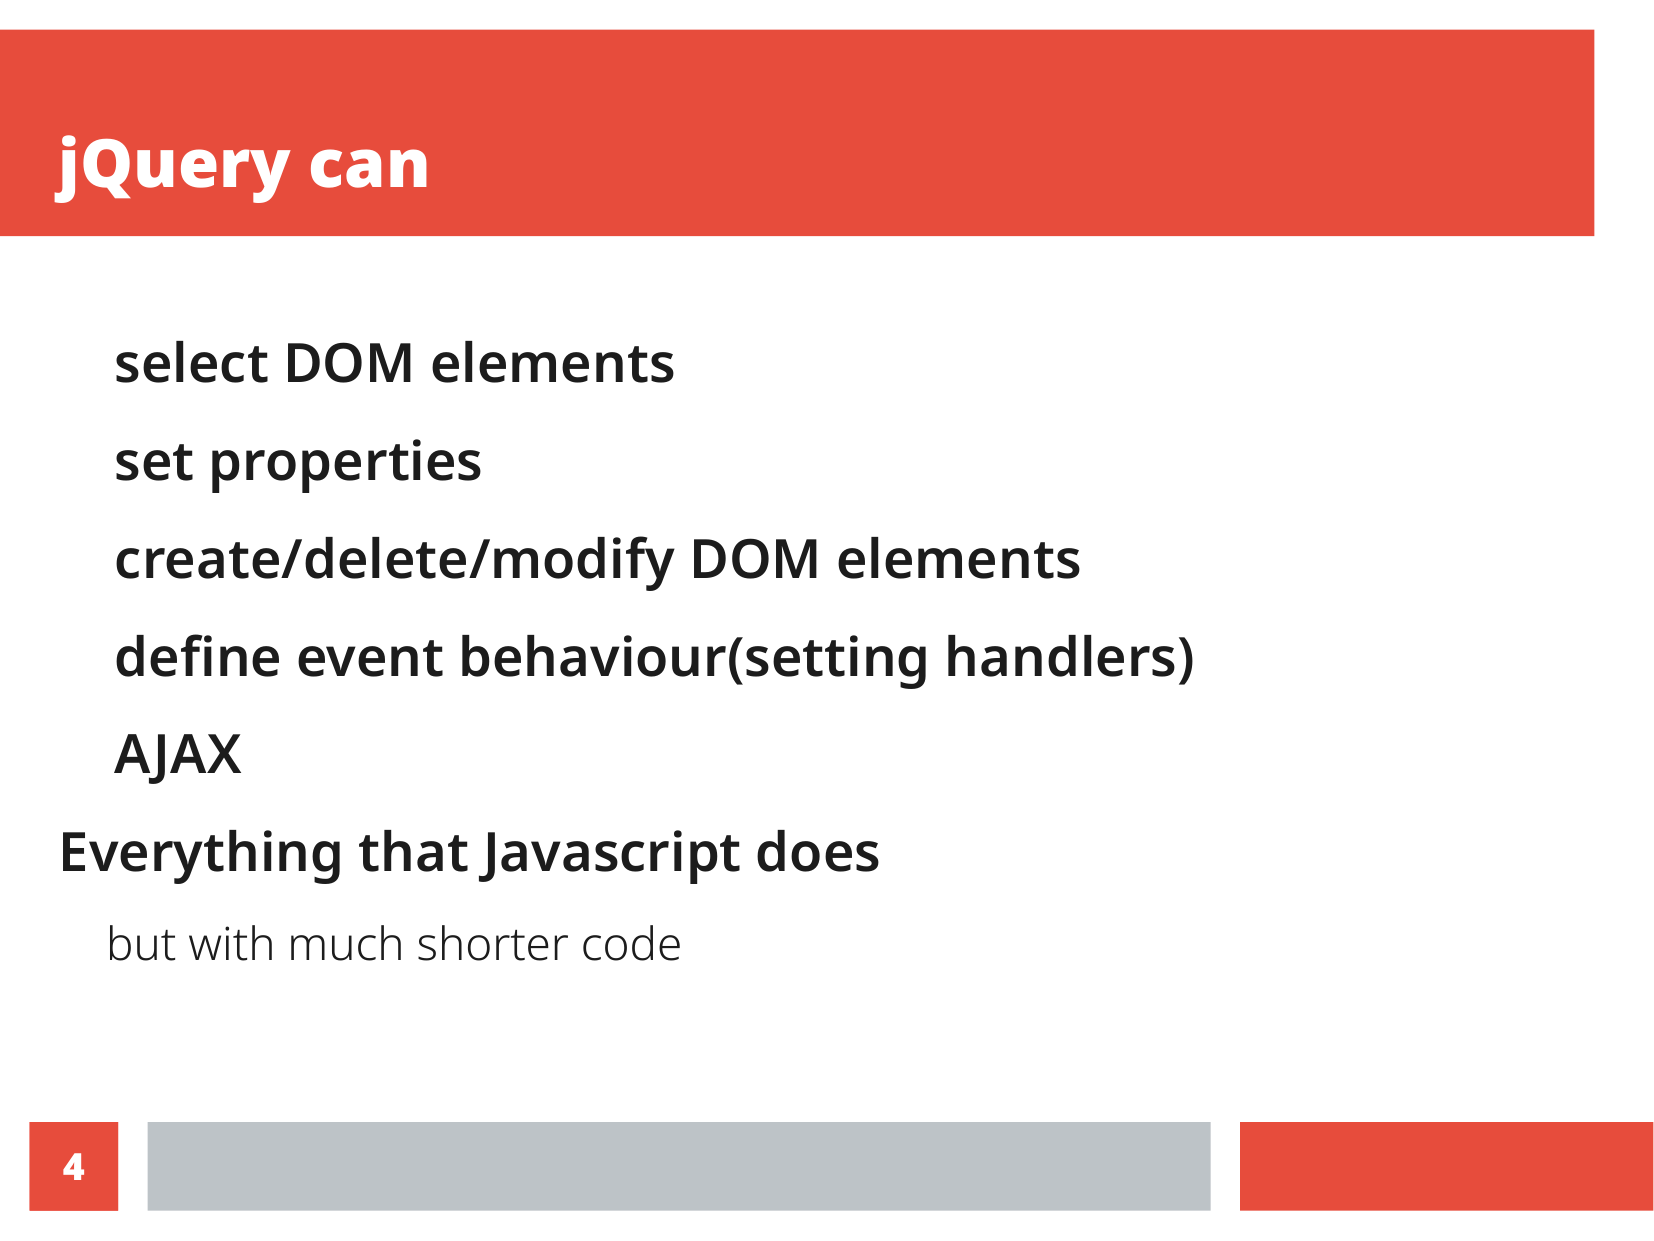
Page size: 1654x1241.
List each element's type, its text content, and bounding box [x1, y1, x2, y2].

list select DOM elements set properties create/delete/modify DOM elements define event behaviour(setting handlers) AJAX Everything that Javascript does but with much shorter code [59, 324, 1565, 1093]
title jQuery can [59, 59, 1595, 207]
